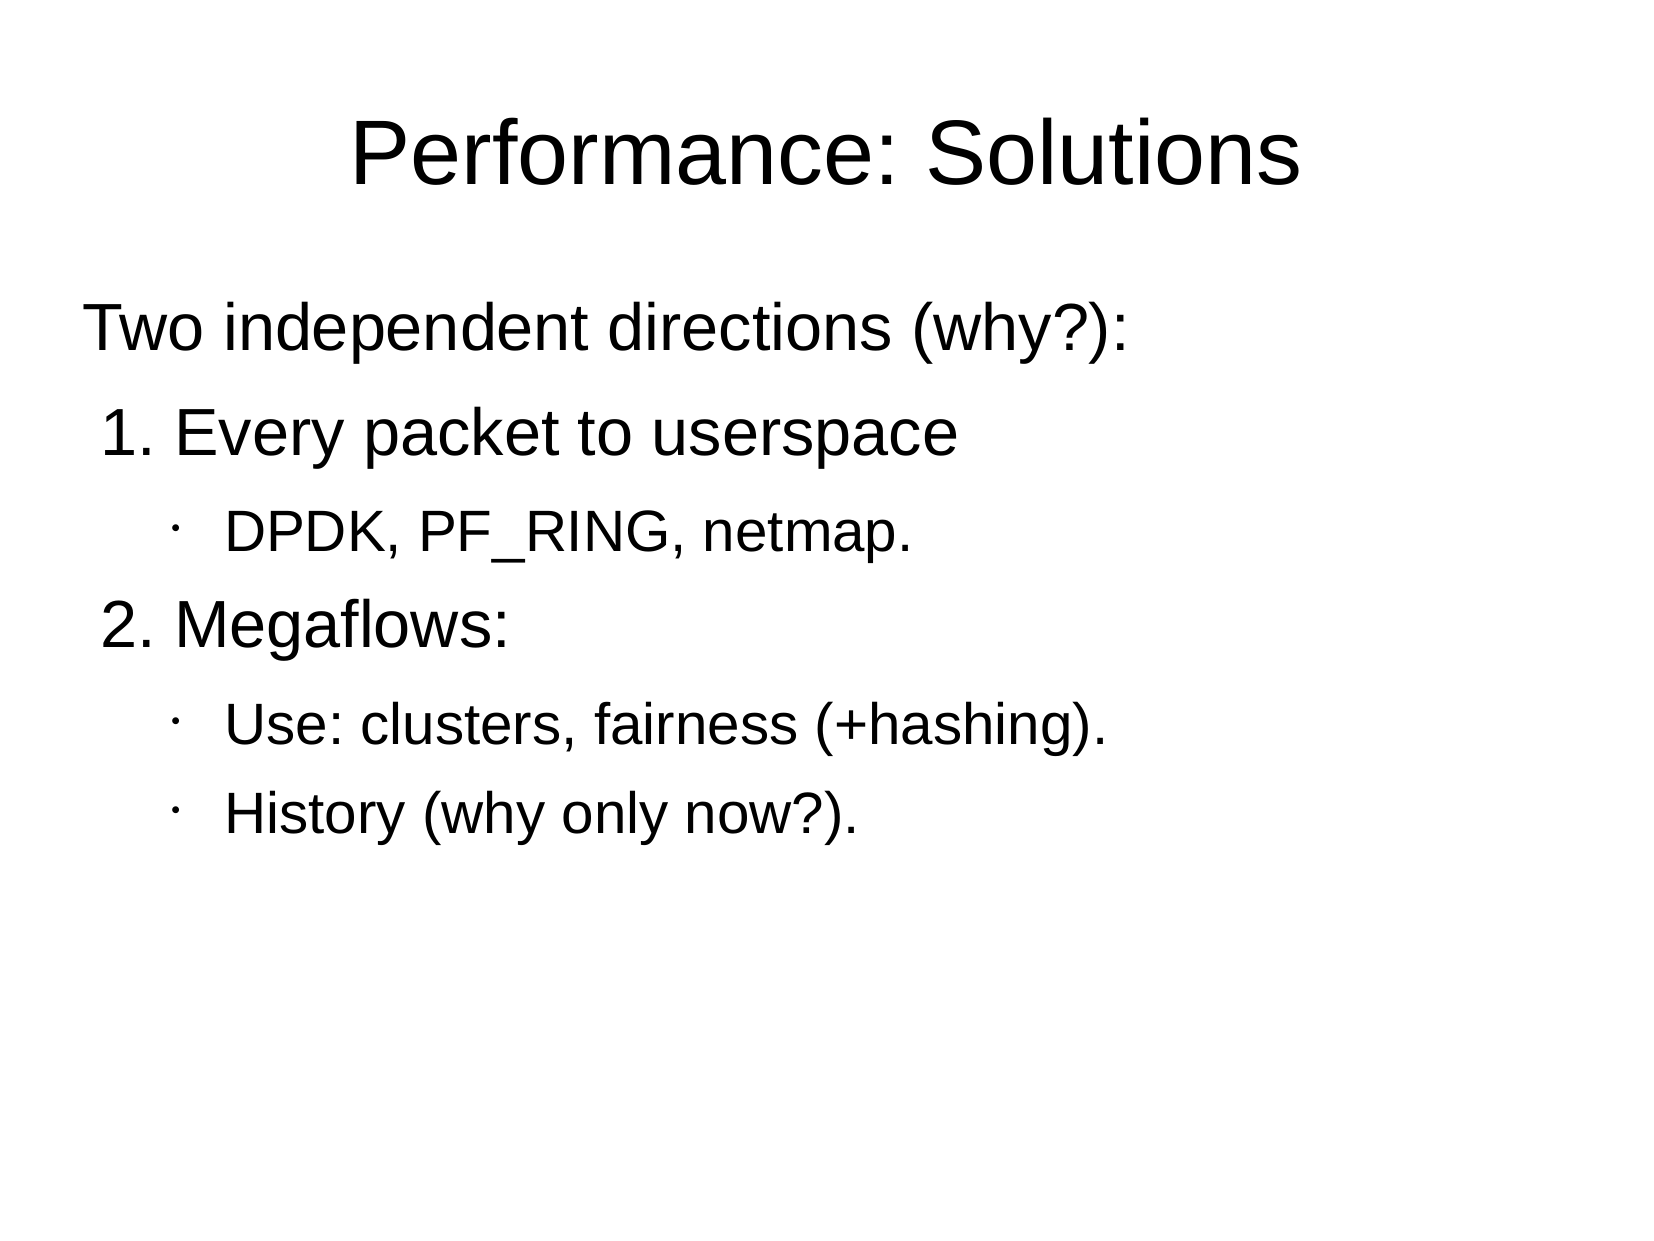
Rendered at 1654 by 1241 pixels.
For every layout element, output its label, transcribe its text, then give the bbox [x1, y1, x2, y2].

title Performance: Solutions [82, 49, 1571, 257]
list Two independent directions (why?): Every packet to userspace DPDK, PF_RING, netmap. Megaflows: Use: clusters, fairness (+hashing). History (why only now?). [82, 290, 1538, 1010]
